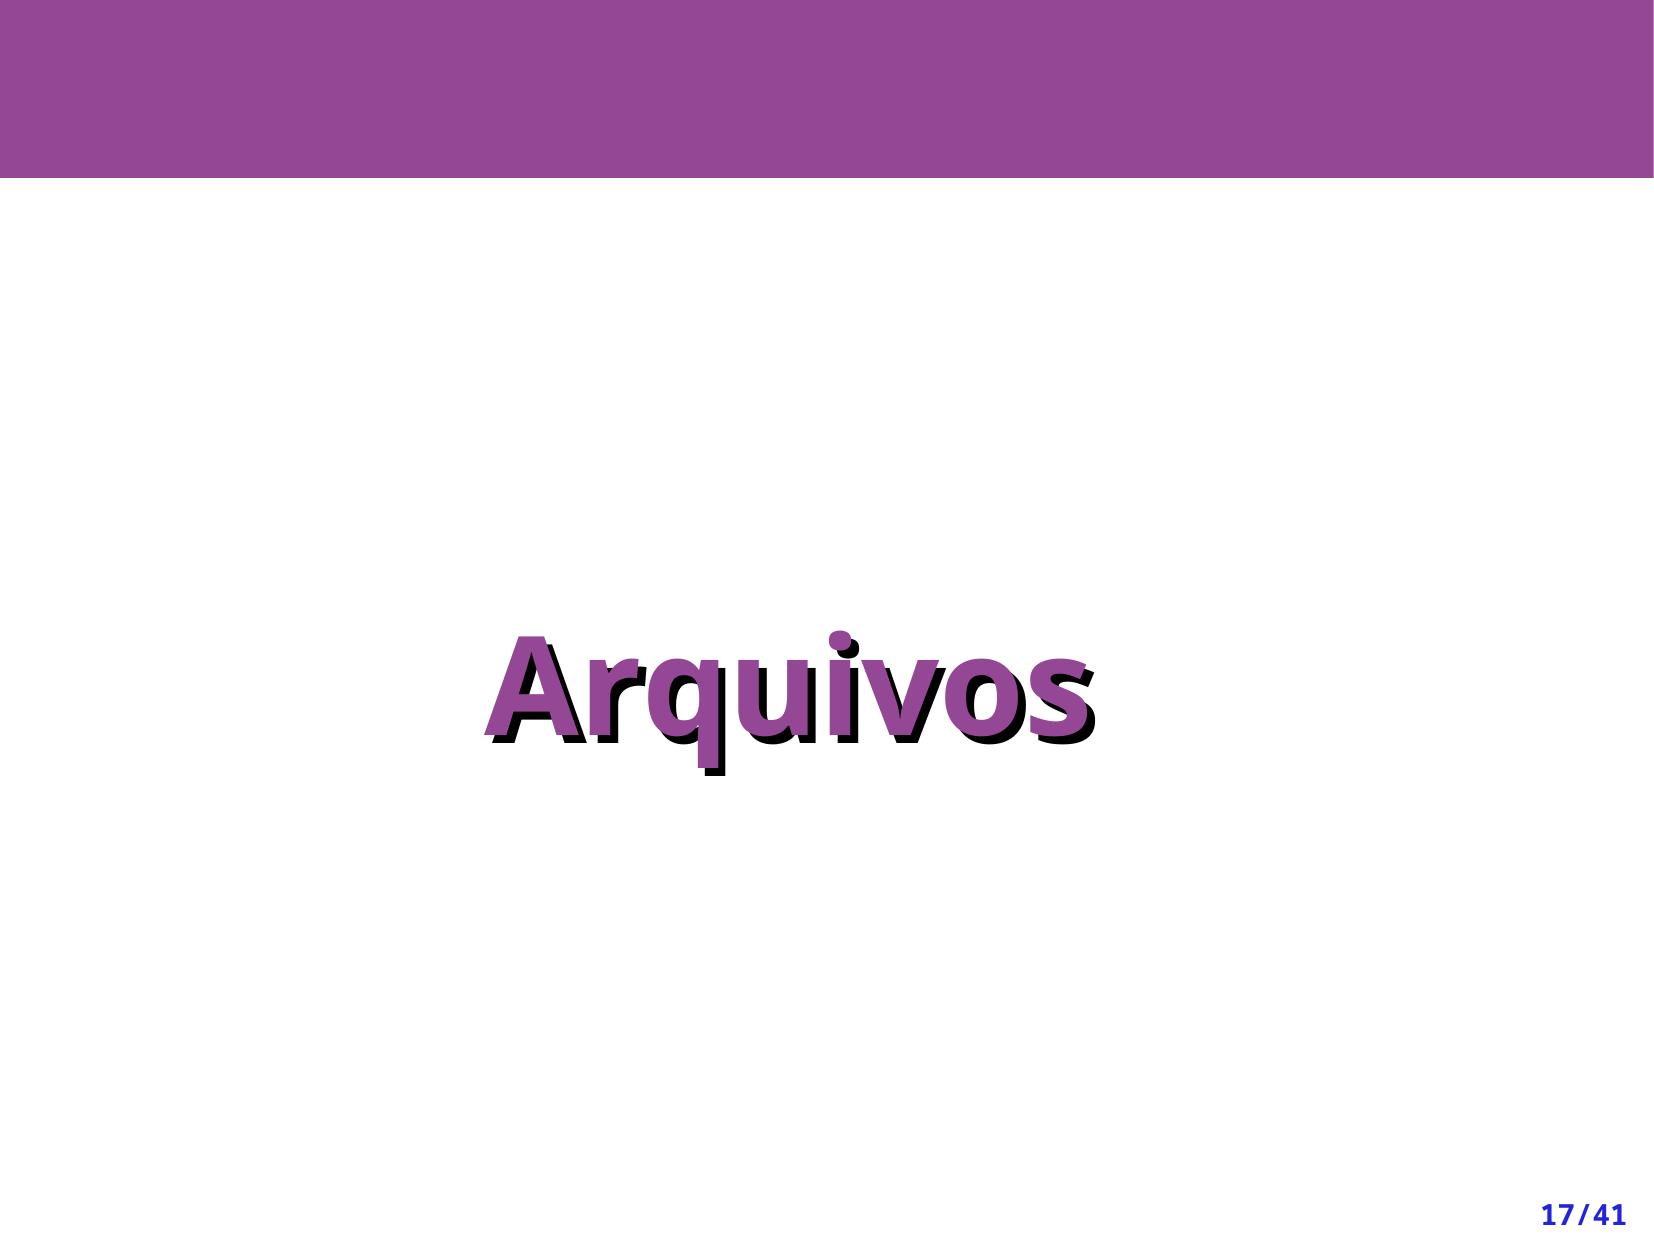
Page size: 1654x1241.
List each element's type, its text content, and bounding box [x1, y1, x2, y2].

text_box Arquivos [469, 581, 1184, 759]
